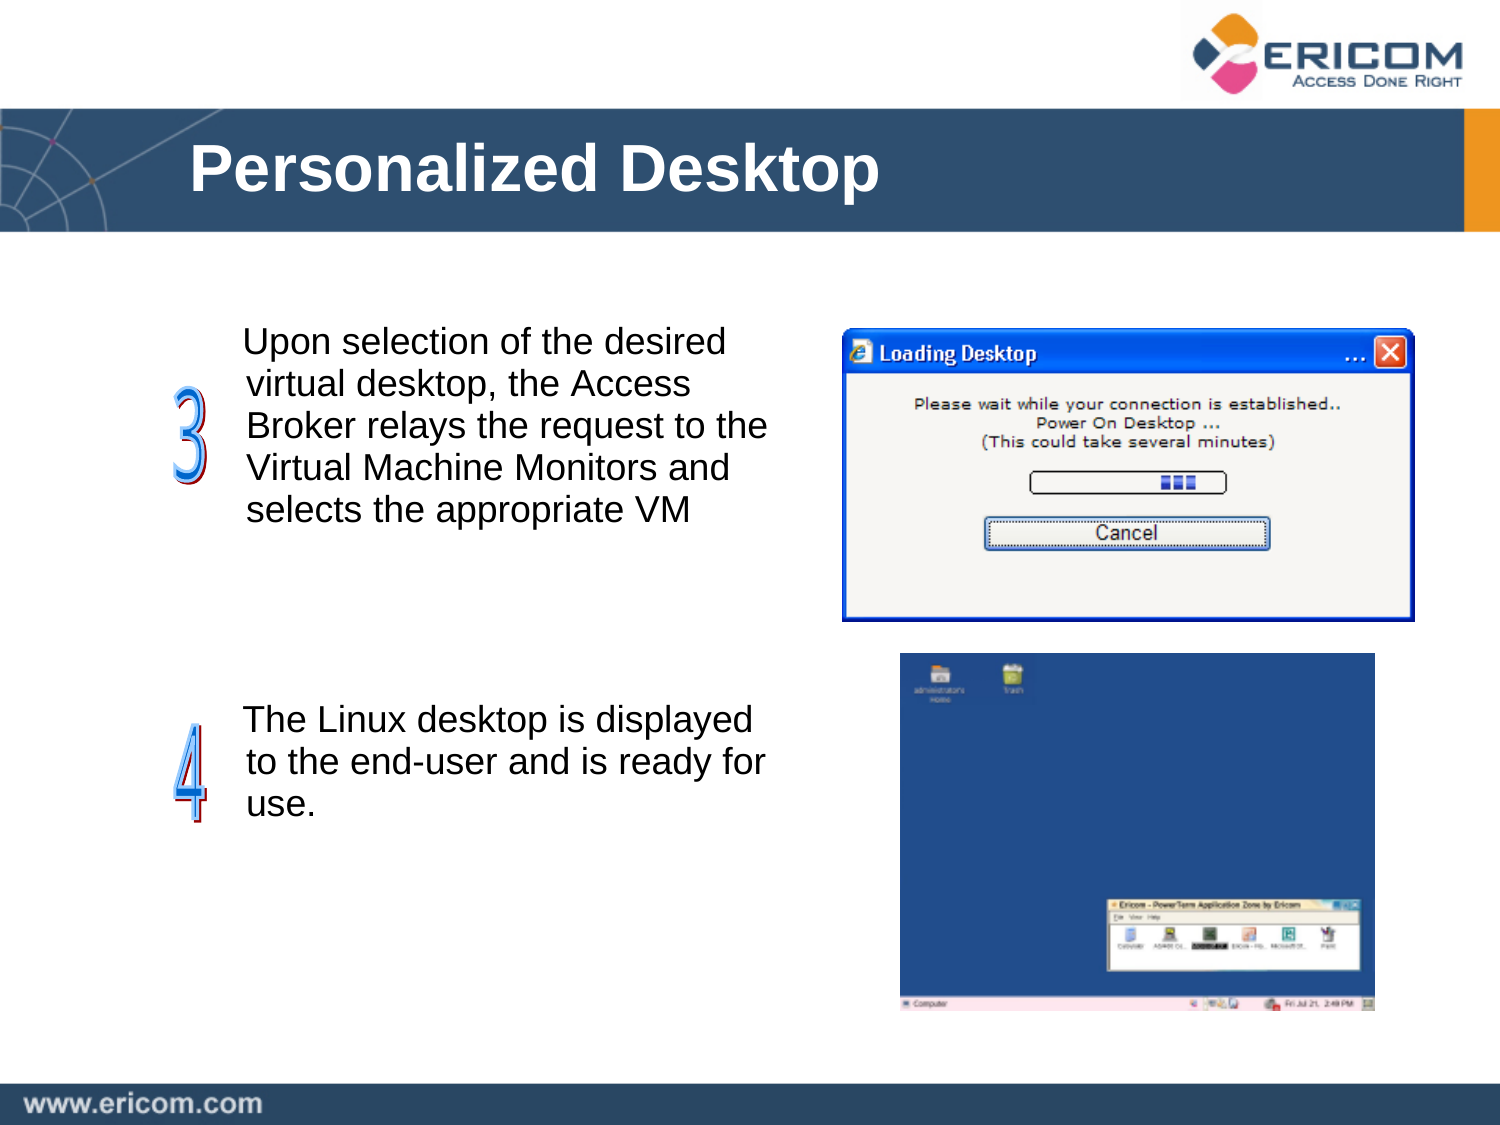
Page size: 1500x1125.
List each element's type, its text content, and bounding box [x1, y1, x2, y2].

text_box 4 [174, 724, 204, 819]
title Personalized Desktop [174, 74, 1438, 263]
text_box 3 [174, 387, 204, 482]
list Upon selection of the desired virtual desktop, the Access Broker relays the request to the Virtual Machine Monitors and selects the appropriate VM The Linux desktop is displayed to the end-user and is ready for use. [174, 312, 794, 988]
picture [0, 0, 1500, 1125]
